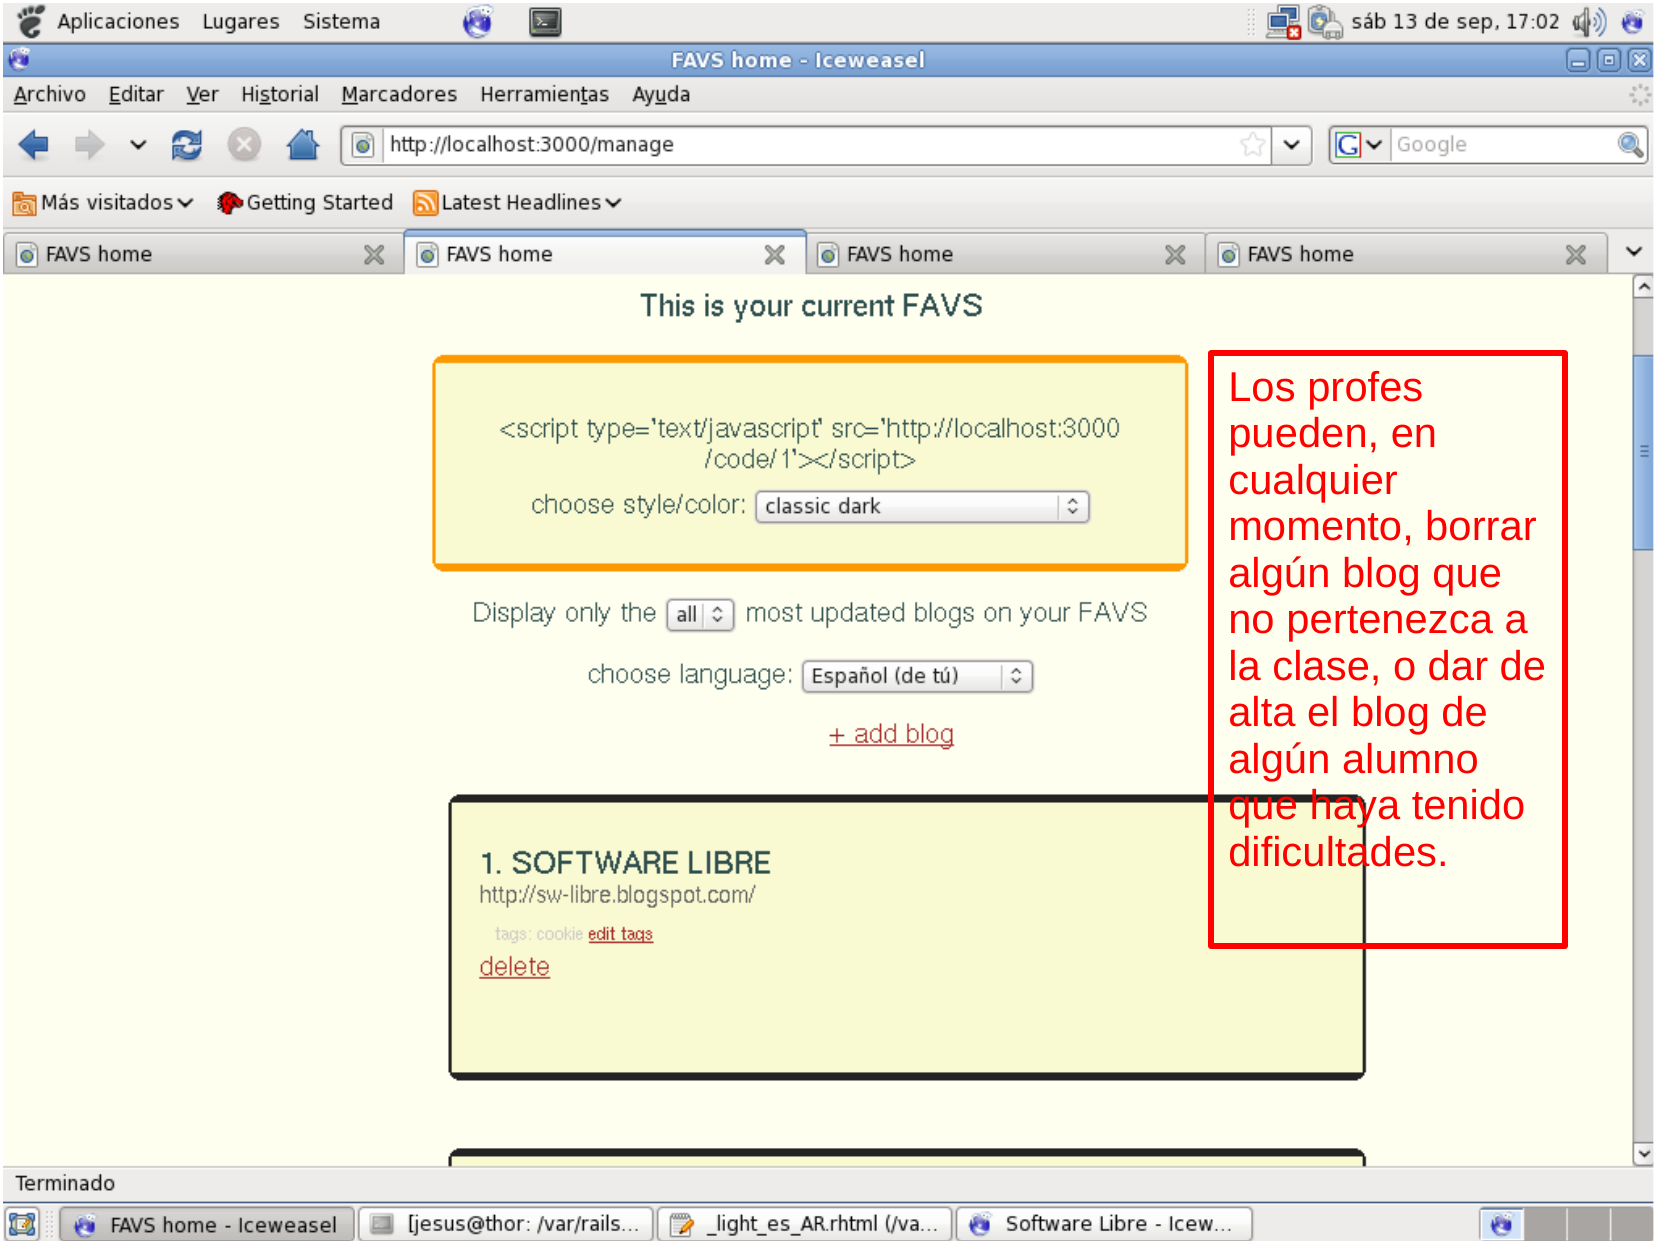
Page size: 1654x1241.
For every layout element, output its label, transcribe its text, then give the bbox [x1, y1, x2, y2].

picture [3, 3, 1654, 1241]
text_box Los profes pueden, en cualquier momento, borrar algún blog que no pertenezca a la clase, o dar de alta el blog de algún alumno que haya tenido dificultades. [1210, 353, 1565, 947]
